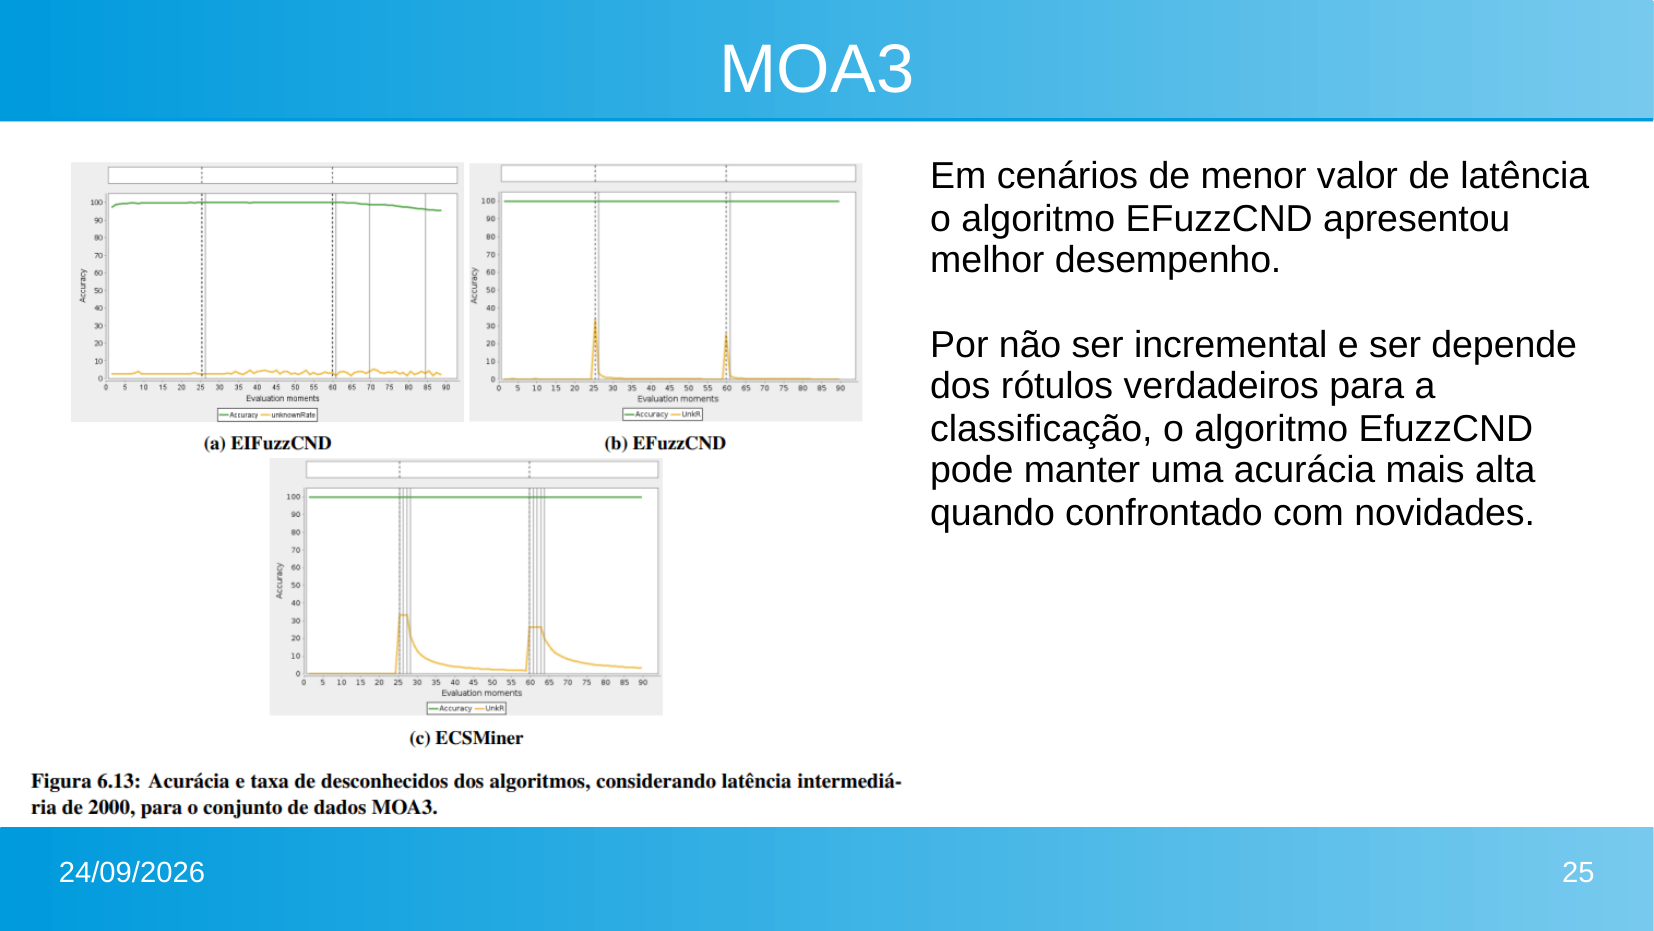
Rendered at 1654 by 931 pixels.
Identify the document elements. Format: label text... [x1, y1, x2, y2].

picture [11, 147, 916, 826]
title MOA3 [59, 29, 1595, 108]
text_box Em cenários de menor valor de latência o algoritmo EFuzzCND apresentou melhor desempenho. Por não ser incremental e ser depende dos rótulos verdadeiros para a classificação, o algoritmo EfuzzCND pode manter uma acurácia mais alta quando confrontado com novidades. [915, 147, 1625, 798]
